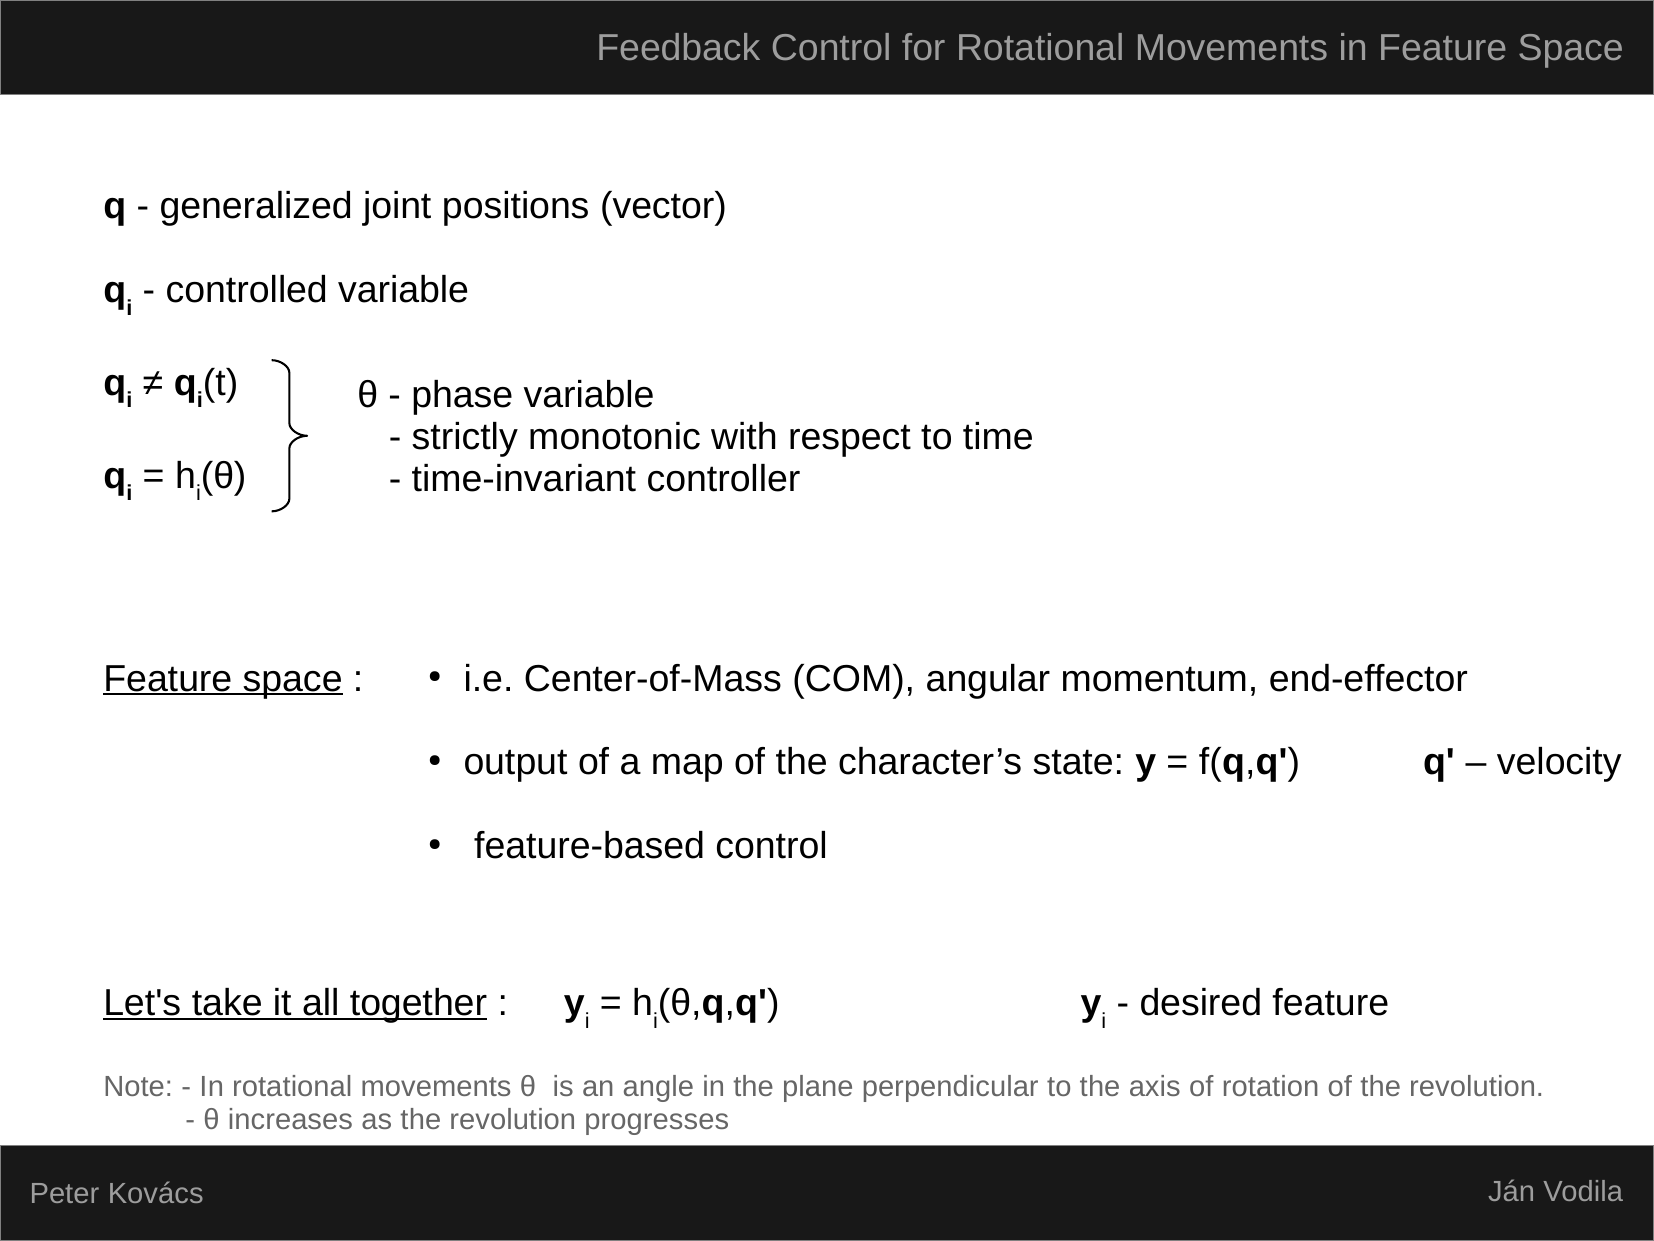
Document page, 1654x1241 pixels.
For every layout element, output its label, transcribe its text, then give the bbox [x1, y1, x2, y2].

text_box q - generalized joint positions (vector) qi - controlled variable qi ≠ qi(t) qi = hi(θ) [88, 177, 745, 518]
text_box Note: - In rotational movements θ is an angle in the plane perpendicular to the axis of rotation of the revolution. - θ increases as the revolution progresses [88, 1062, 1654, 1144]
text_box [0, 0, 1654, 95]
text_box yi = hi(θ,q,q') yi - desired feature [549, 974, 1404, 1062]
text_box [0, 1145, 1654, 1241]
title Feedback Control for Rotational Movements in Feature Space [29, 26, 1625, 69]
text_box Let's take it all together : [88, 974, 524, 1032]
text_box Peter Kovács [29, 1175, 243, 1211]
text_box i.e. Center-of-Mass (COM), angular momentum, end-effector output of a map of the character’s state: y = f(q,q') q' – velocity feature-based control [413, 649, 1637, 876]
text_box Feature space : [88, 649, 379, 707]
text_box Ján Vodila [1488, 1175, 1625, 1208]
text_box θ - phase variable - strictly monotonic with respect to time - time-invariant controller [342, 366, 1075, 508]
